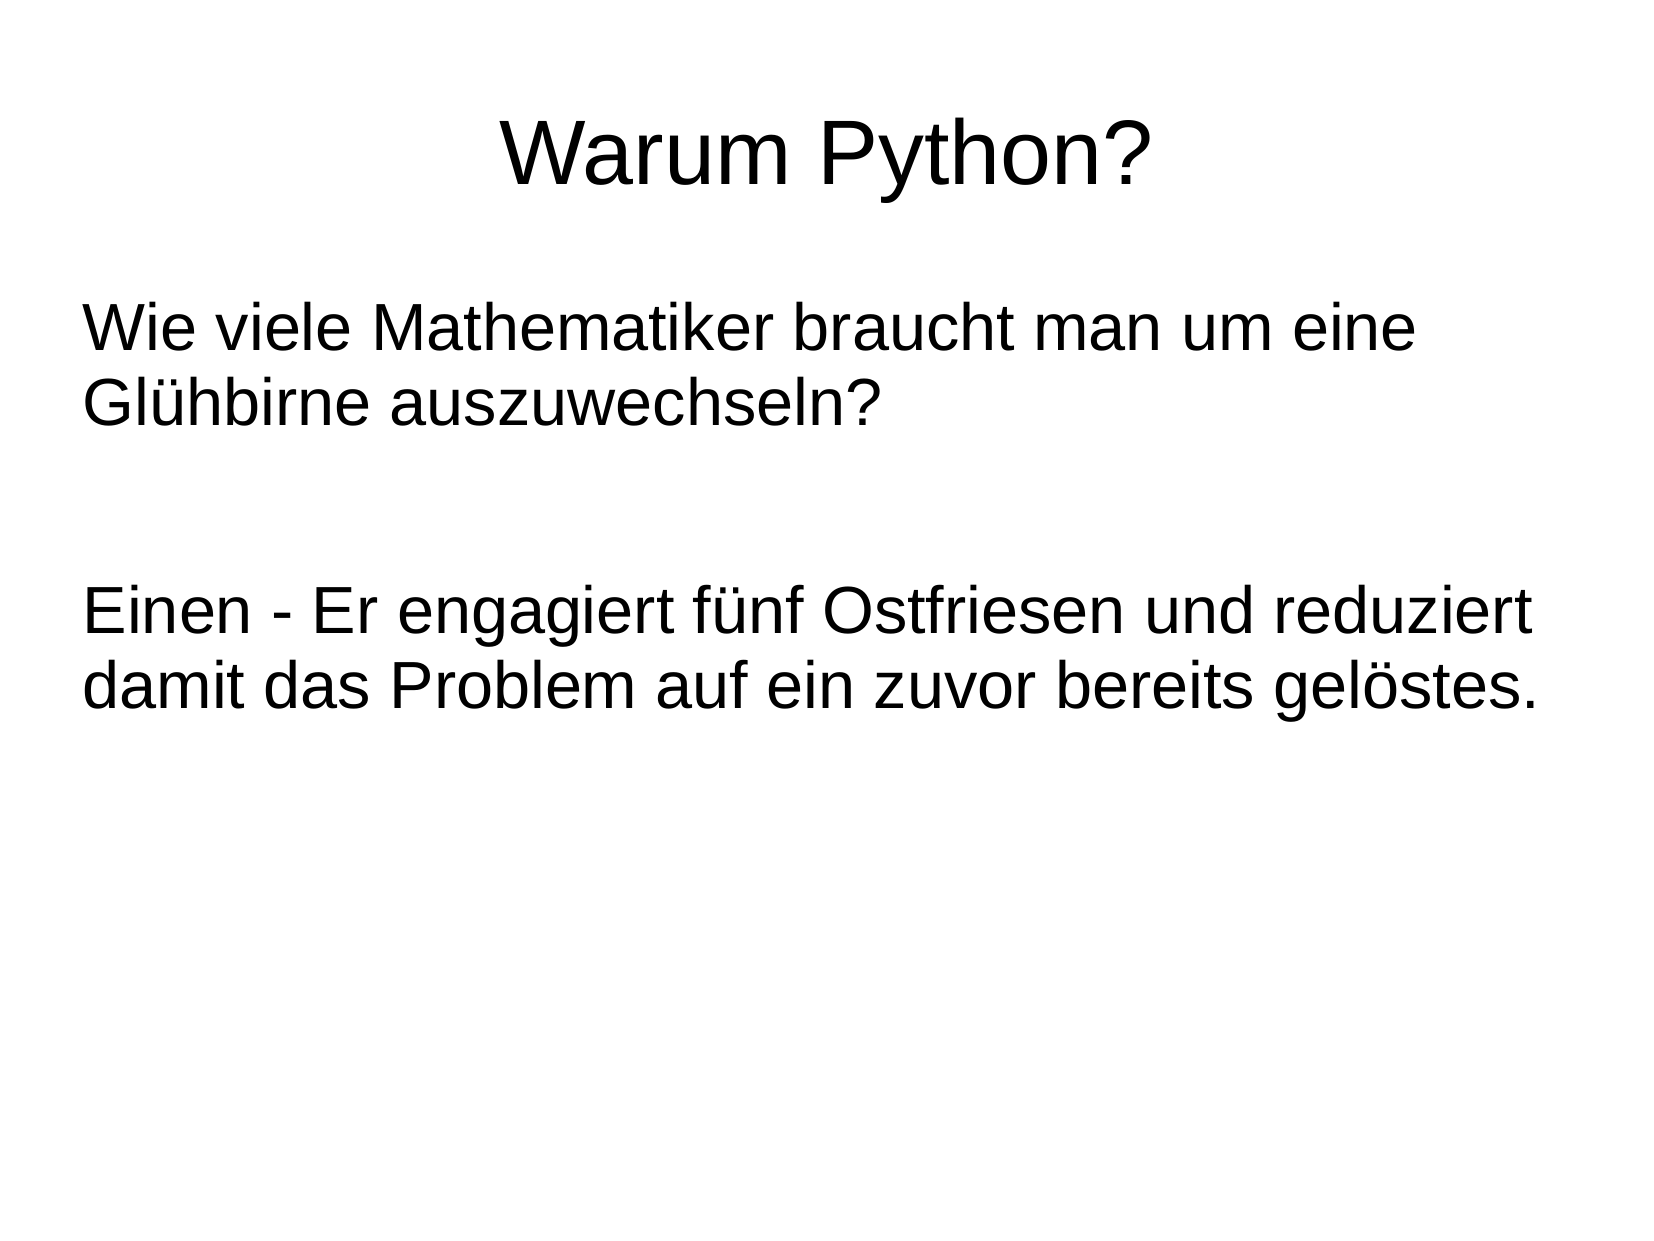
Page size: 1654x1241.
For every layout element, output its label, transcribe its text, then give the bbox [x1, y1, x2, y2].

list Wie viele Mathematiker braucht man um eine Glühbirne auszuwechseln? Einen - Er engagiert fünf Ostfriesen und reduziert damit das Problem auf ein zuvor bereits gelöstes. [82, 290, 1571, 1010]
title Warum Python? [82, 49, 1571, 257]
